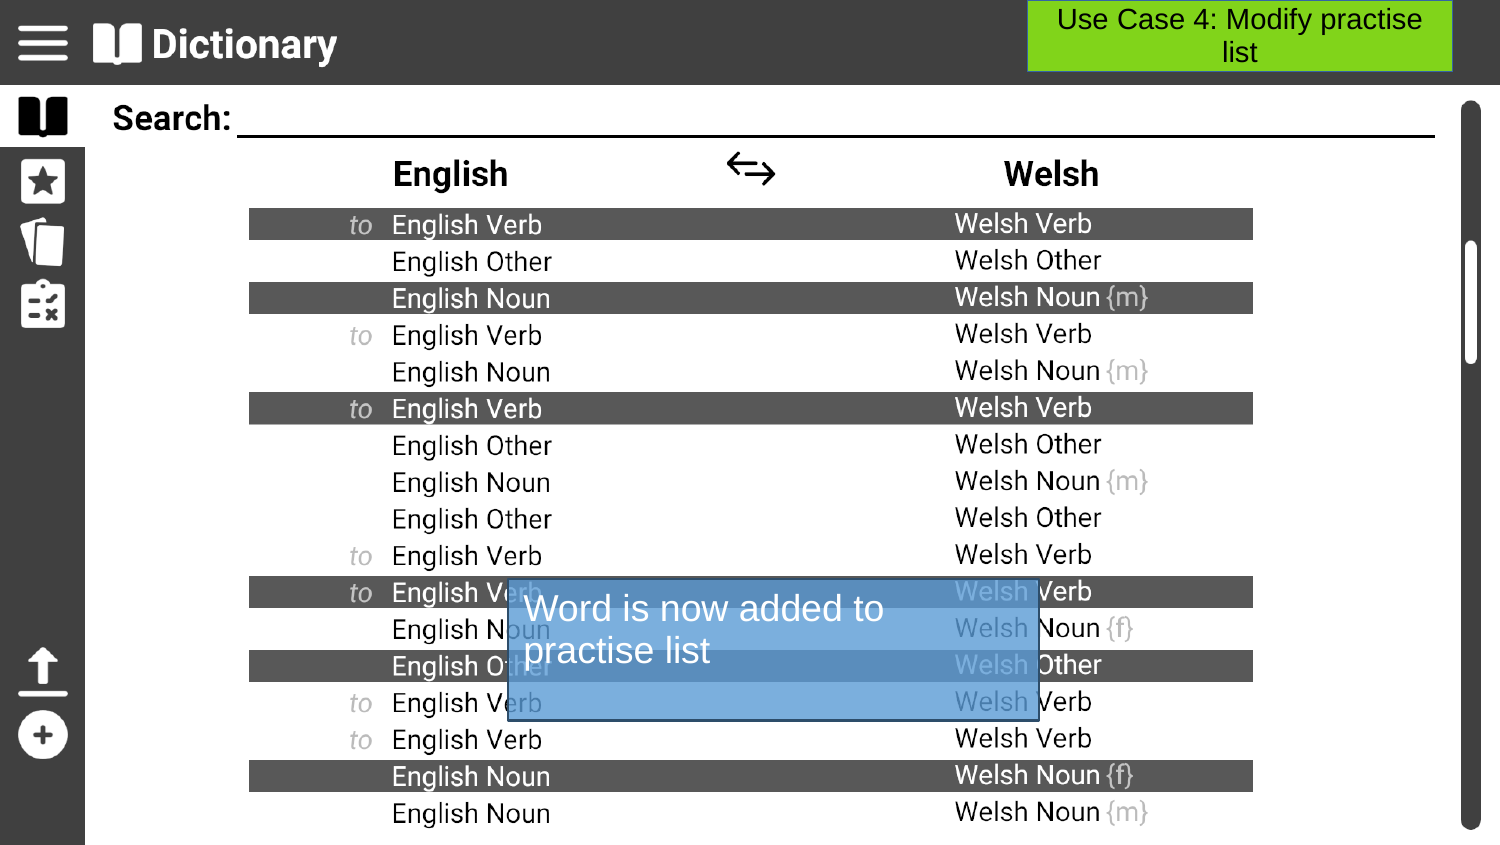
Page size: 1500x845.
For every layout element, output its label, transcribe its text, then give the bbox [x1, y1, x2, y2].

picture [0, 0, 1500, 845]
text_box Use Case 4: Modify practise list [1027, 0, 1453, 72]
text_box Word is now added to practise list [507, 578, 1040, 721]
